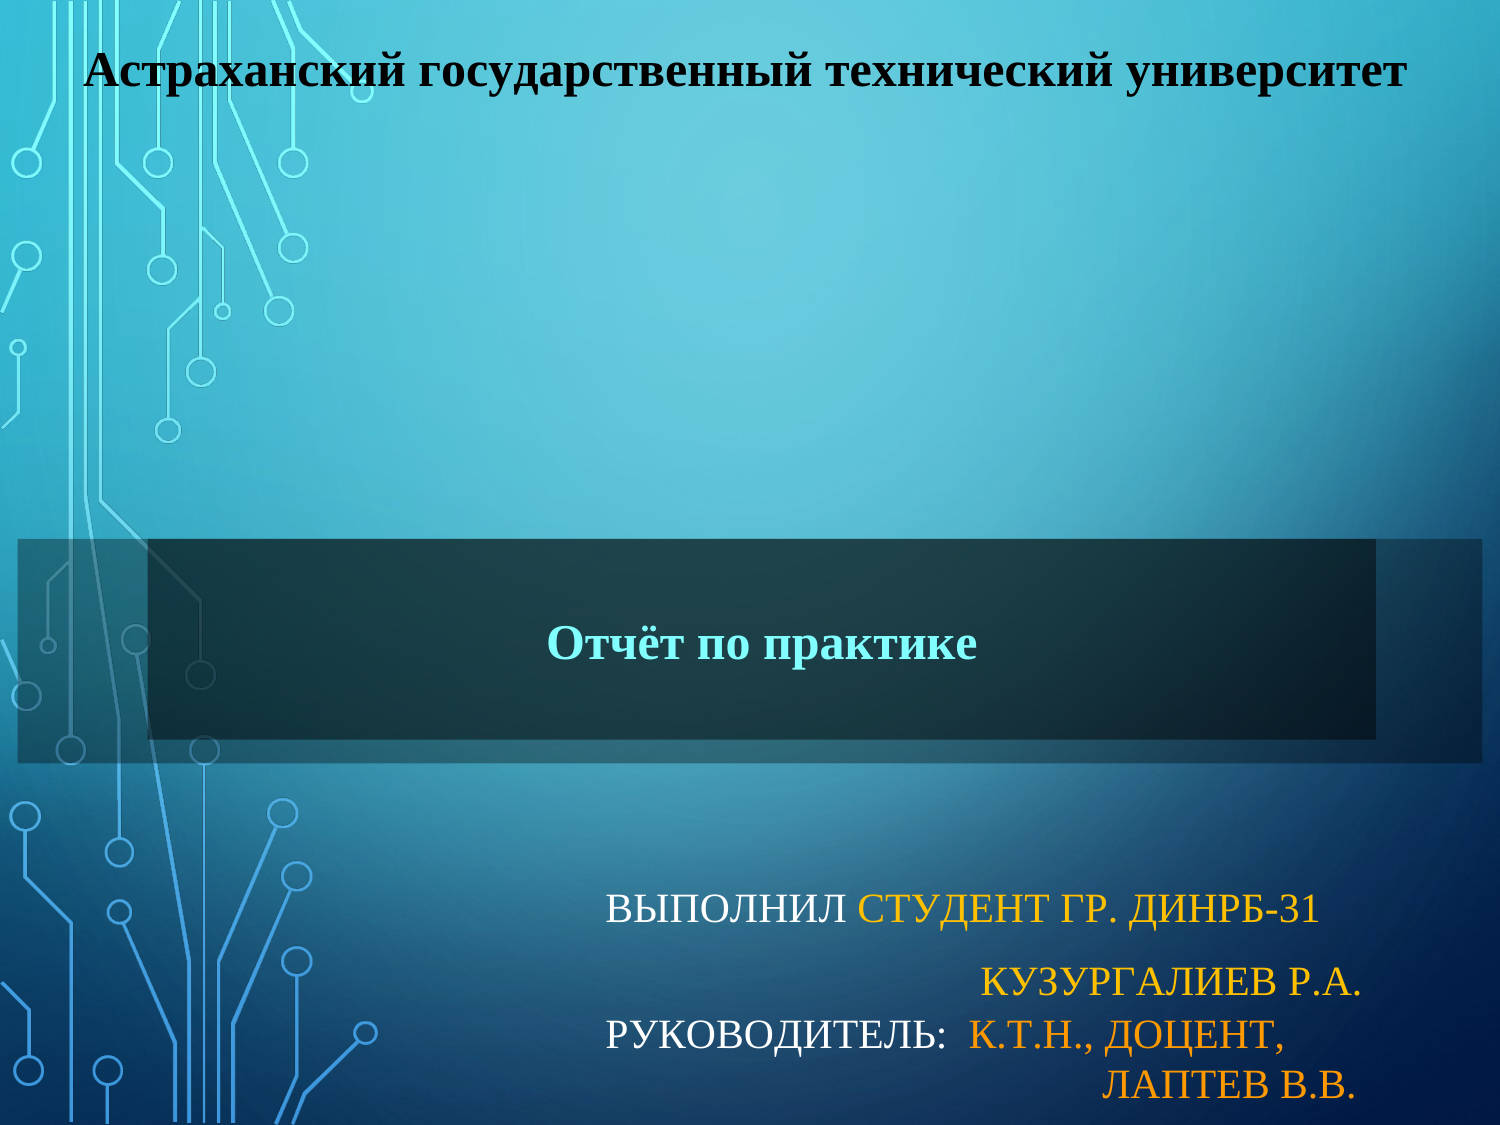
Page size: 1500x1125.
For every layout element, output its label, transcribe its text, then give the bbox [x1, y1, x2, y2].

text_box [17, 538, 1483, 764]
text_box ВЫПОЛНИЛ СТУДЕНТ ГР. ДИНРБ-31 КУЗУРГАЛИЕВ Р.А. РУКОВОДИТЕЛЬ: К.Т.Н., ДОЦЕНТ, ЛАПТЕВ В.В. [515, 872, 1465, 1087]
text_box Отчёт по практике [147, 538, 1376, 740]
text_box Астраханский государственный технический университет [41, 30, 1450, 102]
picture [0, 0, 1500, 1125]
